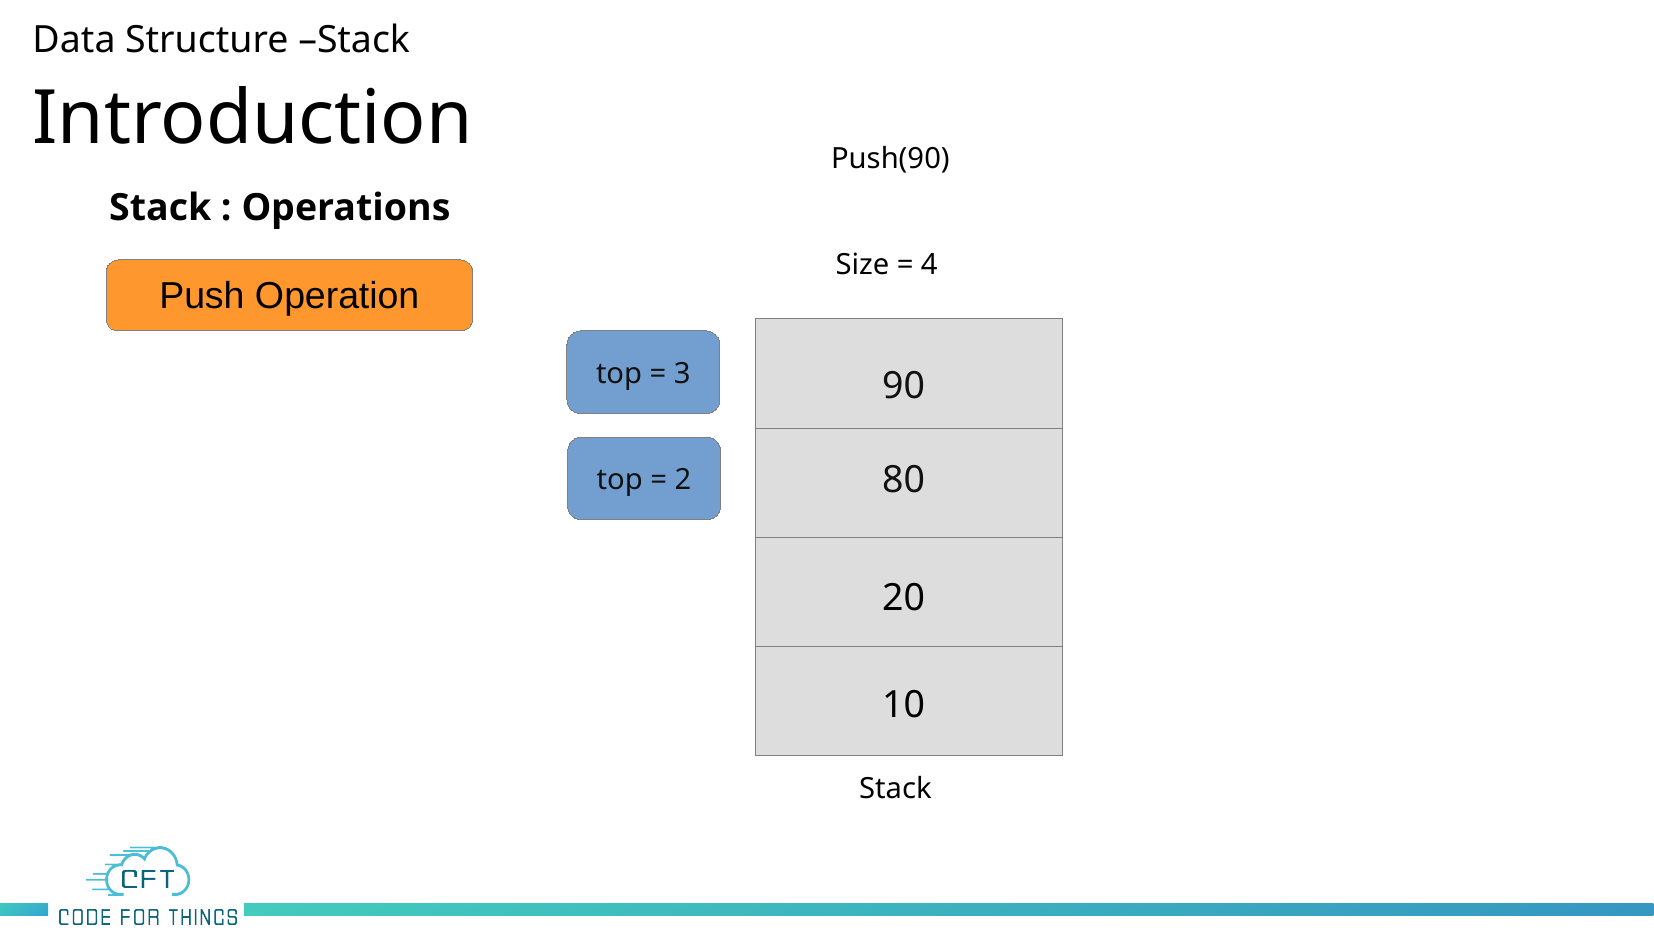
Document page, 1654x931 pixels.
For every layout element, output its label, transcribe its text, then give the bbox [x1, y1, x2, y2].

text_box Size = 4 [820, 236, 1009, 286]
text_box 10 [826, 661, 981, 745]
text_box top = 2 [567, 437, 721, 520]
text_box 20 [826, 555, 981, 638]
text_box 90 [826, 342, 981, 426]
picture [59, 846, 237, 925]
text_box Stack [844, 759, 956, 810]
text_box top = 3 [566, 330, 720, 414]
text_box Push Operation [106, 259, 473, 331]
title Data Structure –Stack Introduction [32, 12, 1184, 166]
text_box Push(90) [816, 129, 1004, 179]
text_box Stack : Operations [23, 173, 615, 243]
text_box 80 [826, 437, 981, 520]
text_box [755, 318, 1063, 756]
